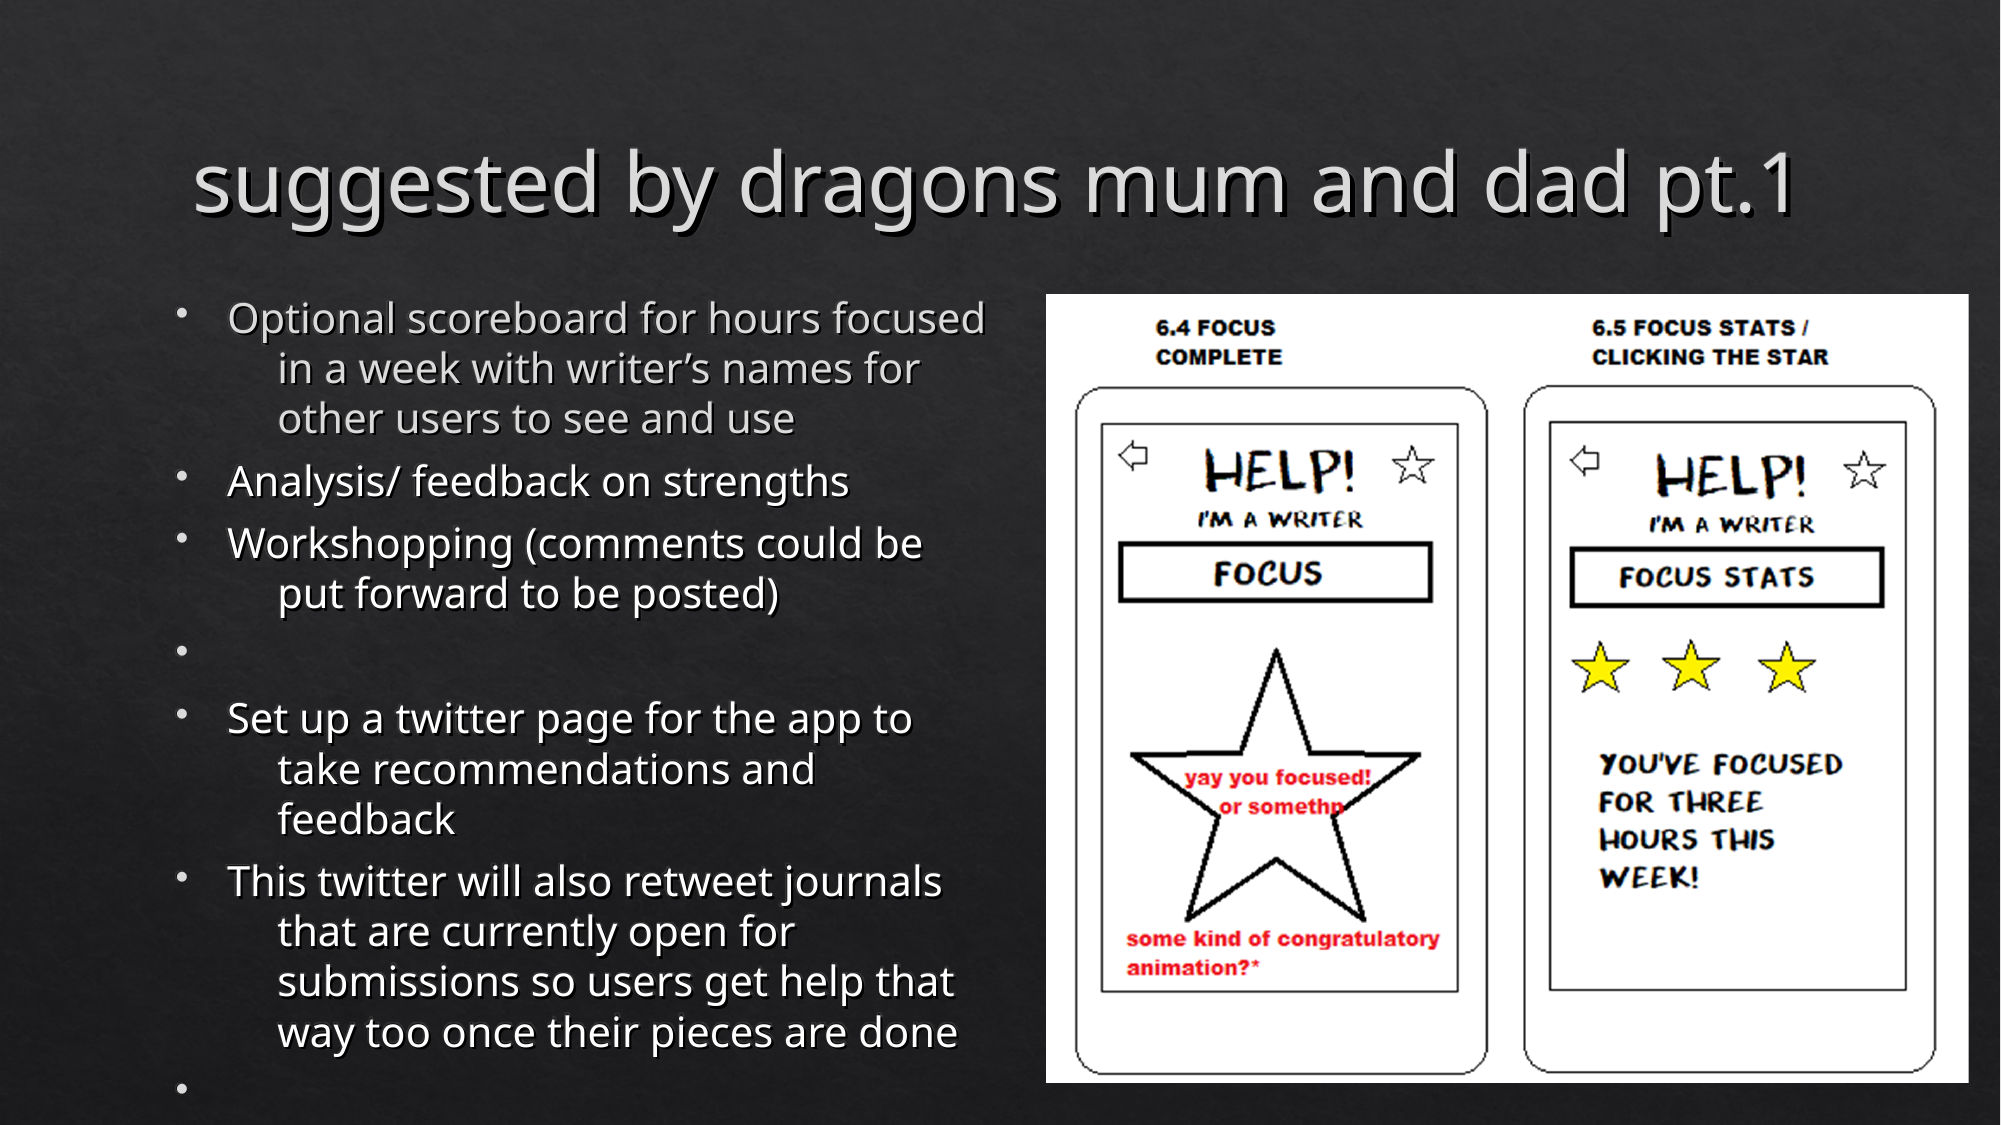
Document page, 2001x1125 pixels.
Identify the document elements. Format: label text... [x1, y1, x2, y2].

picture [1046, 294, 1969, 1083]
list Optional scoreboard for hours focused in a week with writer’s names for other users to see and use Analysis/ feedback on strengths Workshopping (comments could be put forward to be posted) Set up a twitter page for the app to take recommendations and feedback This twitter will also retweet journals that are currently open for submissions so users get help that way too once their pieces are done [149, 284, 1006, 1099]
title suggested by dragons mum and dad pt.1 [149, 99, 1849, 260]
